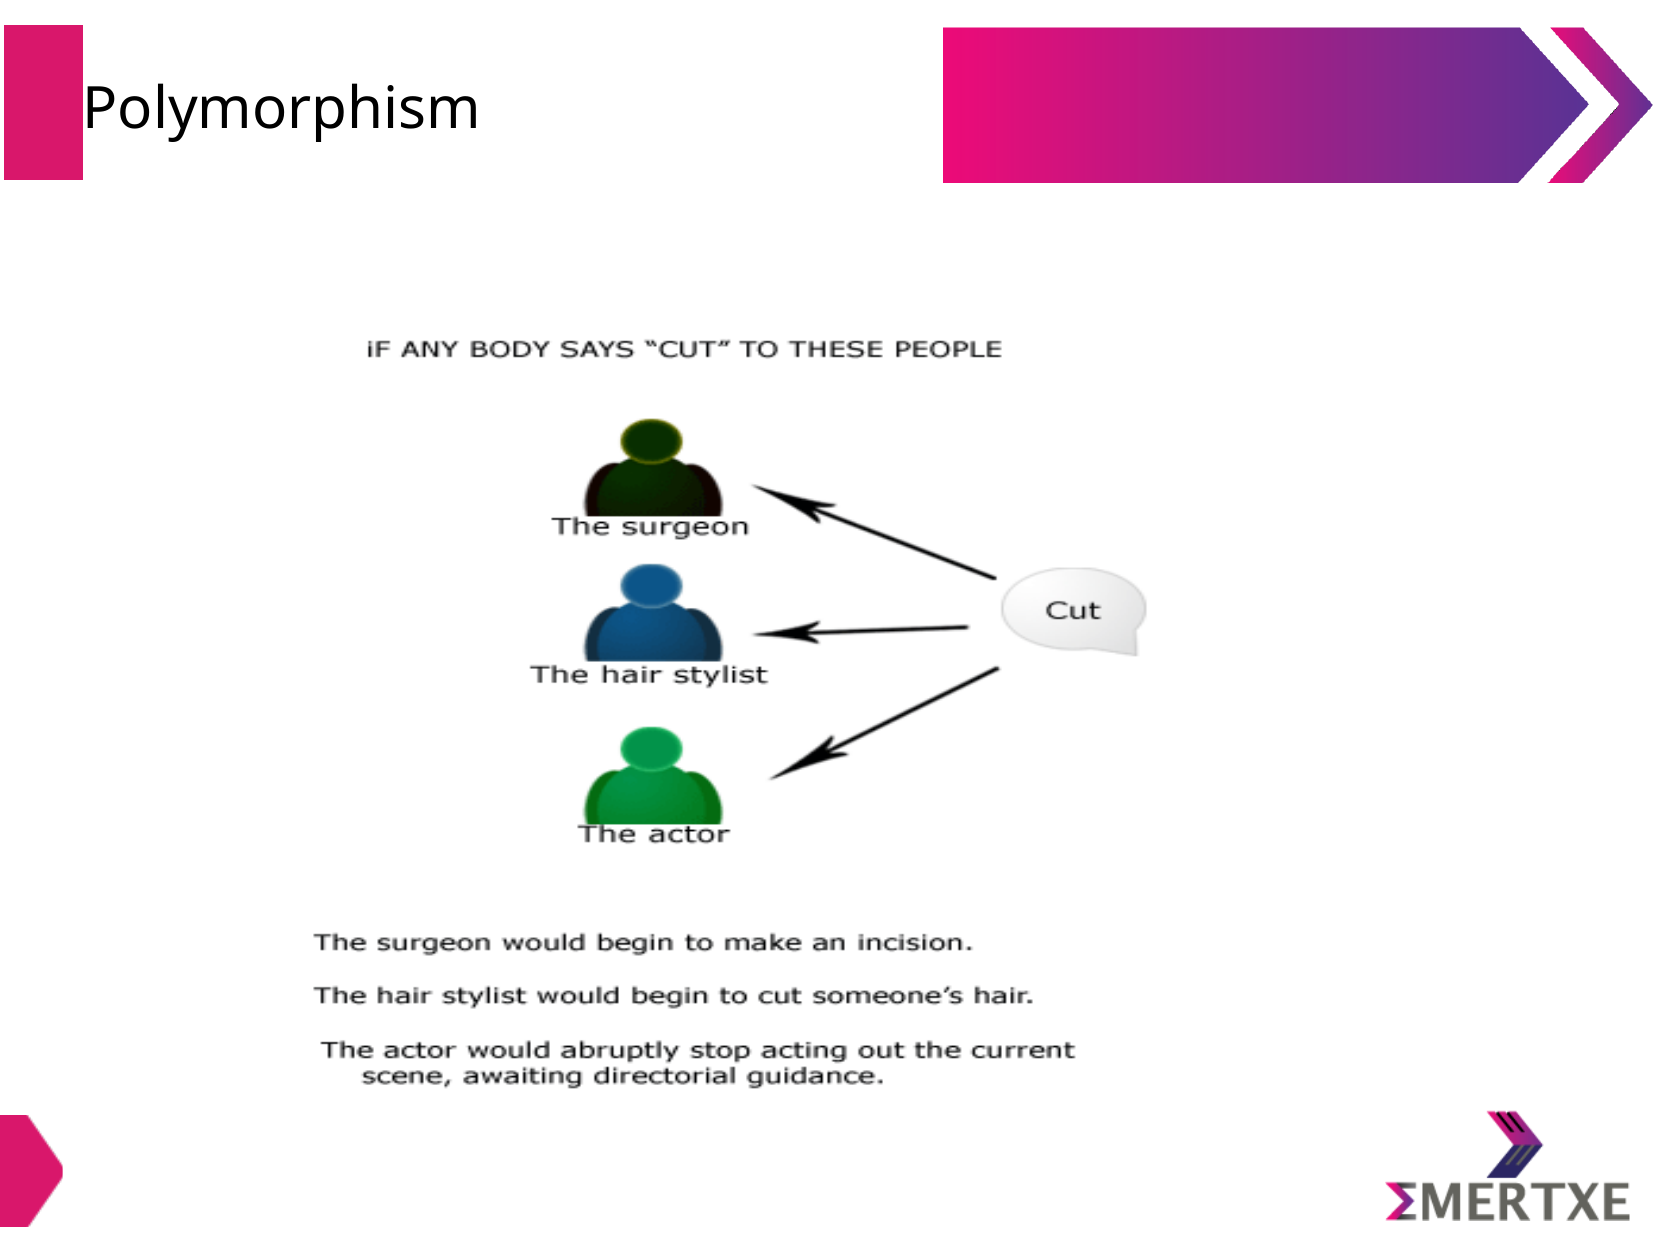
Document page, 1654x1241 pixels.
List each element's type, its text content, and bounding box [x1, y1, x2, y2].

picture [1385, 1107, 1631, 1221]
picture [1571, 27, 1653, 183]
title Polymorphism [82, 2, 1571, 210]
picture [255, 329, 1216, 1108]
